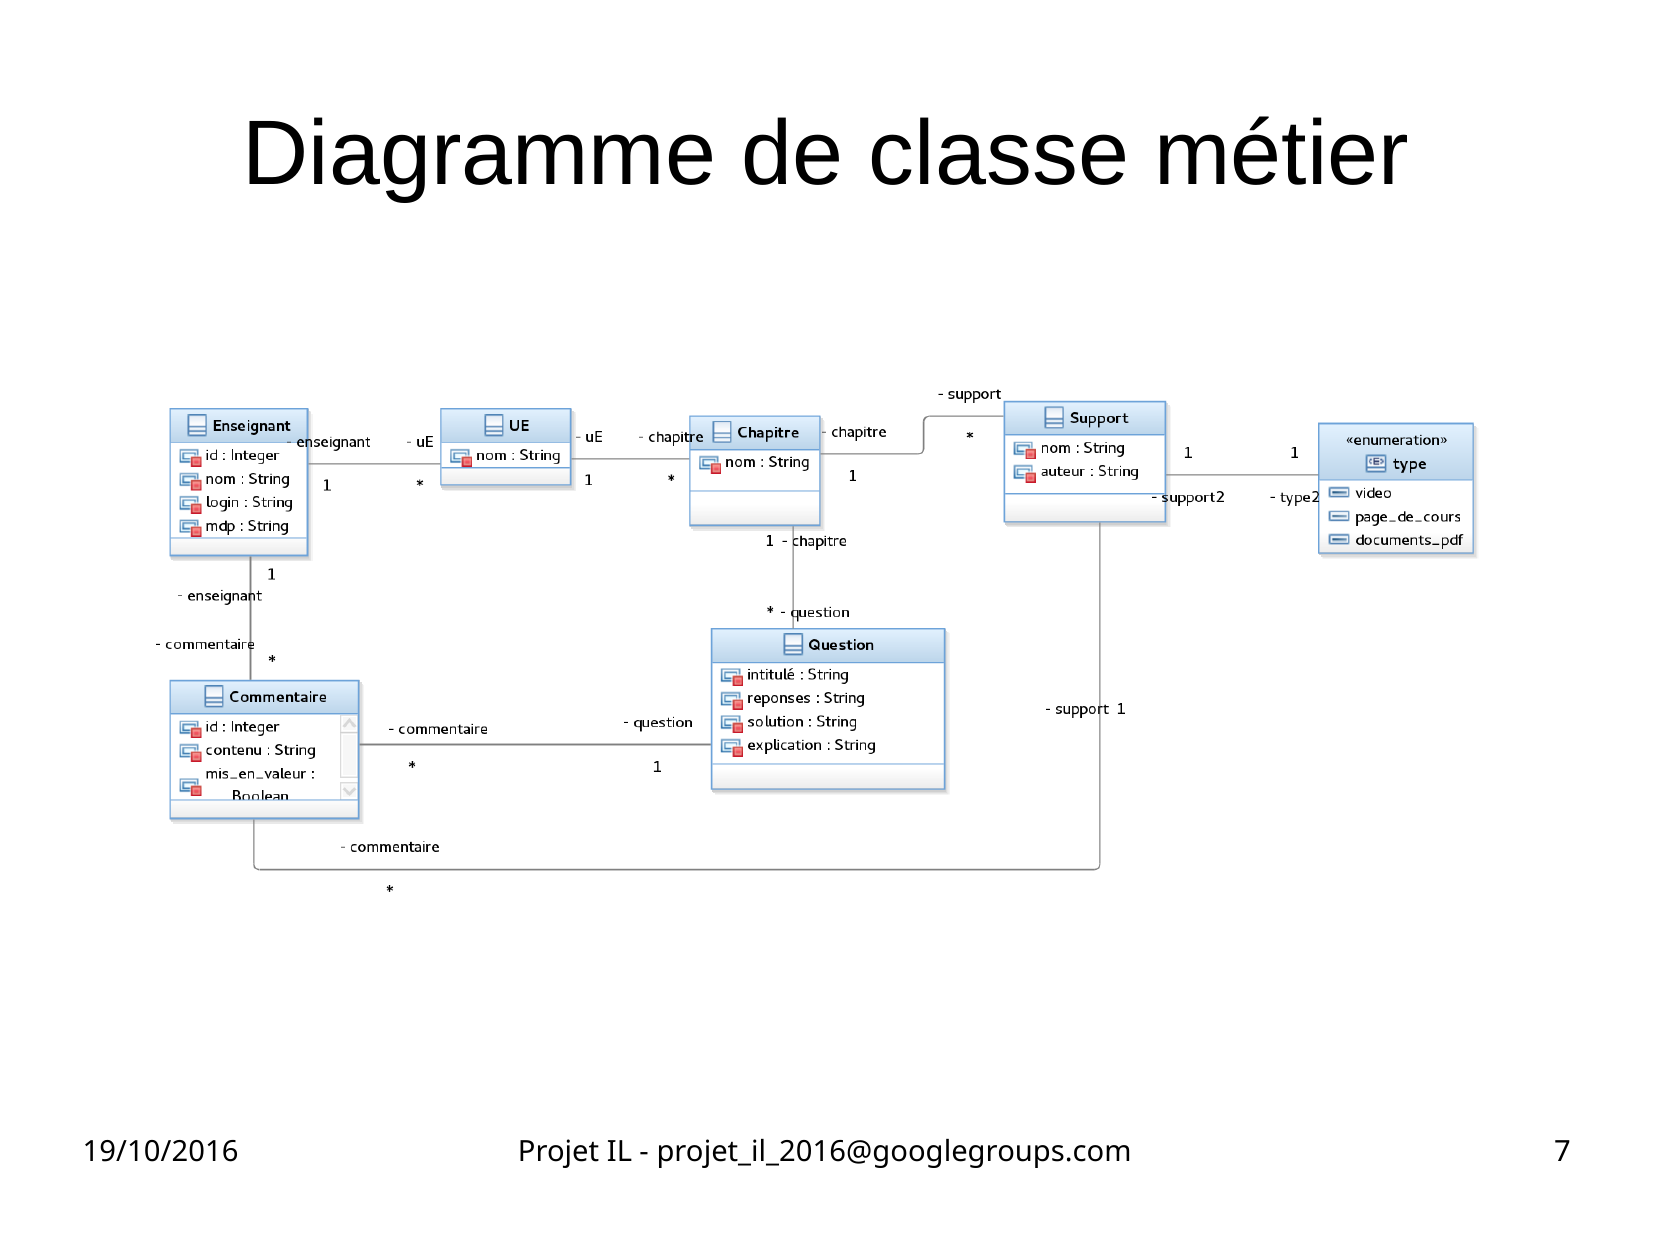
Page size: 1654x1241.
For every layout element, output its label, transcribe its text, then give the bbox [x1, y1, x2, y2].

picture [139, 359, 1494, 905]
title Diagramme de classe métier [82, 49, 1571, 257]
